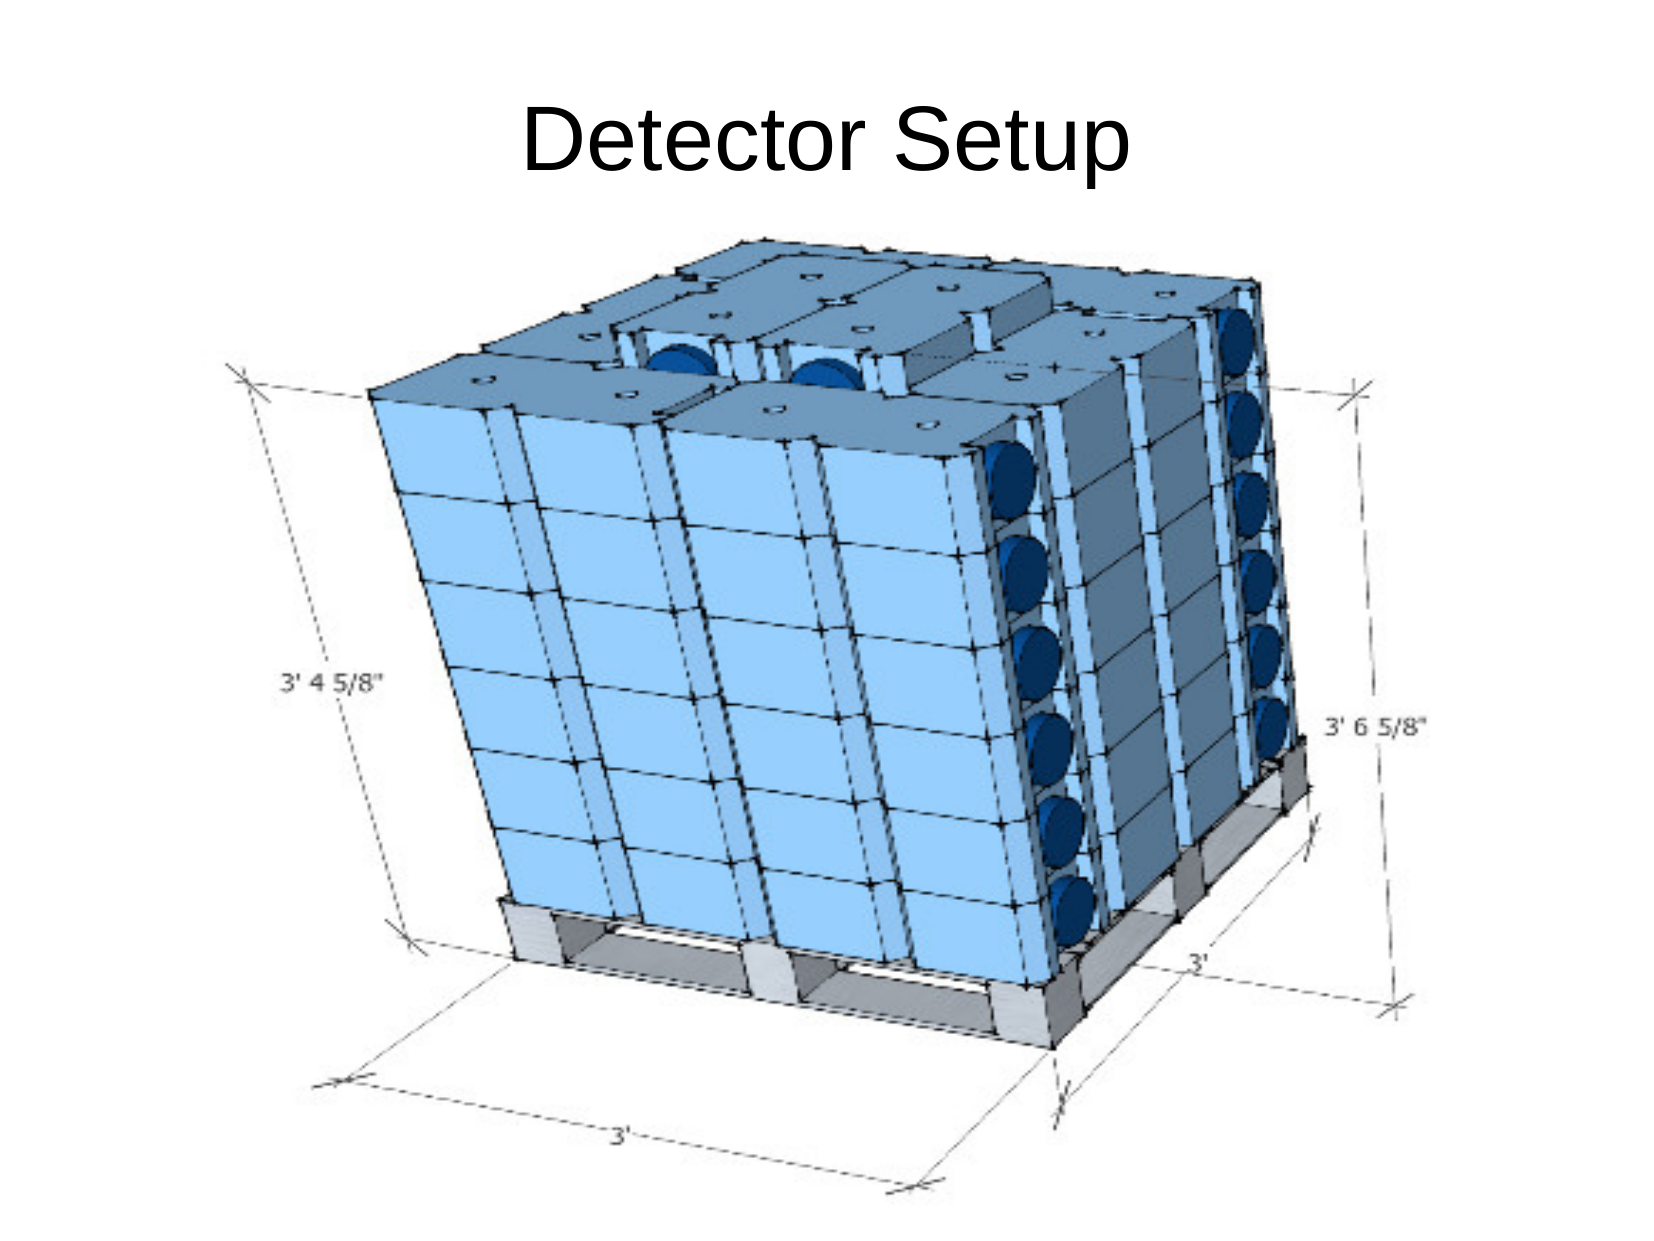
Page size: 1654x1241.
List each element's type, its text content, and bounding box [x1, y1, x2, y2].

picture [181, 193, 1430, 1225]
title Detector Setup [82, 49, 1571, 229]
